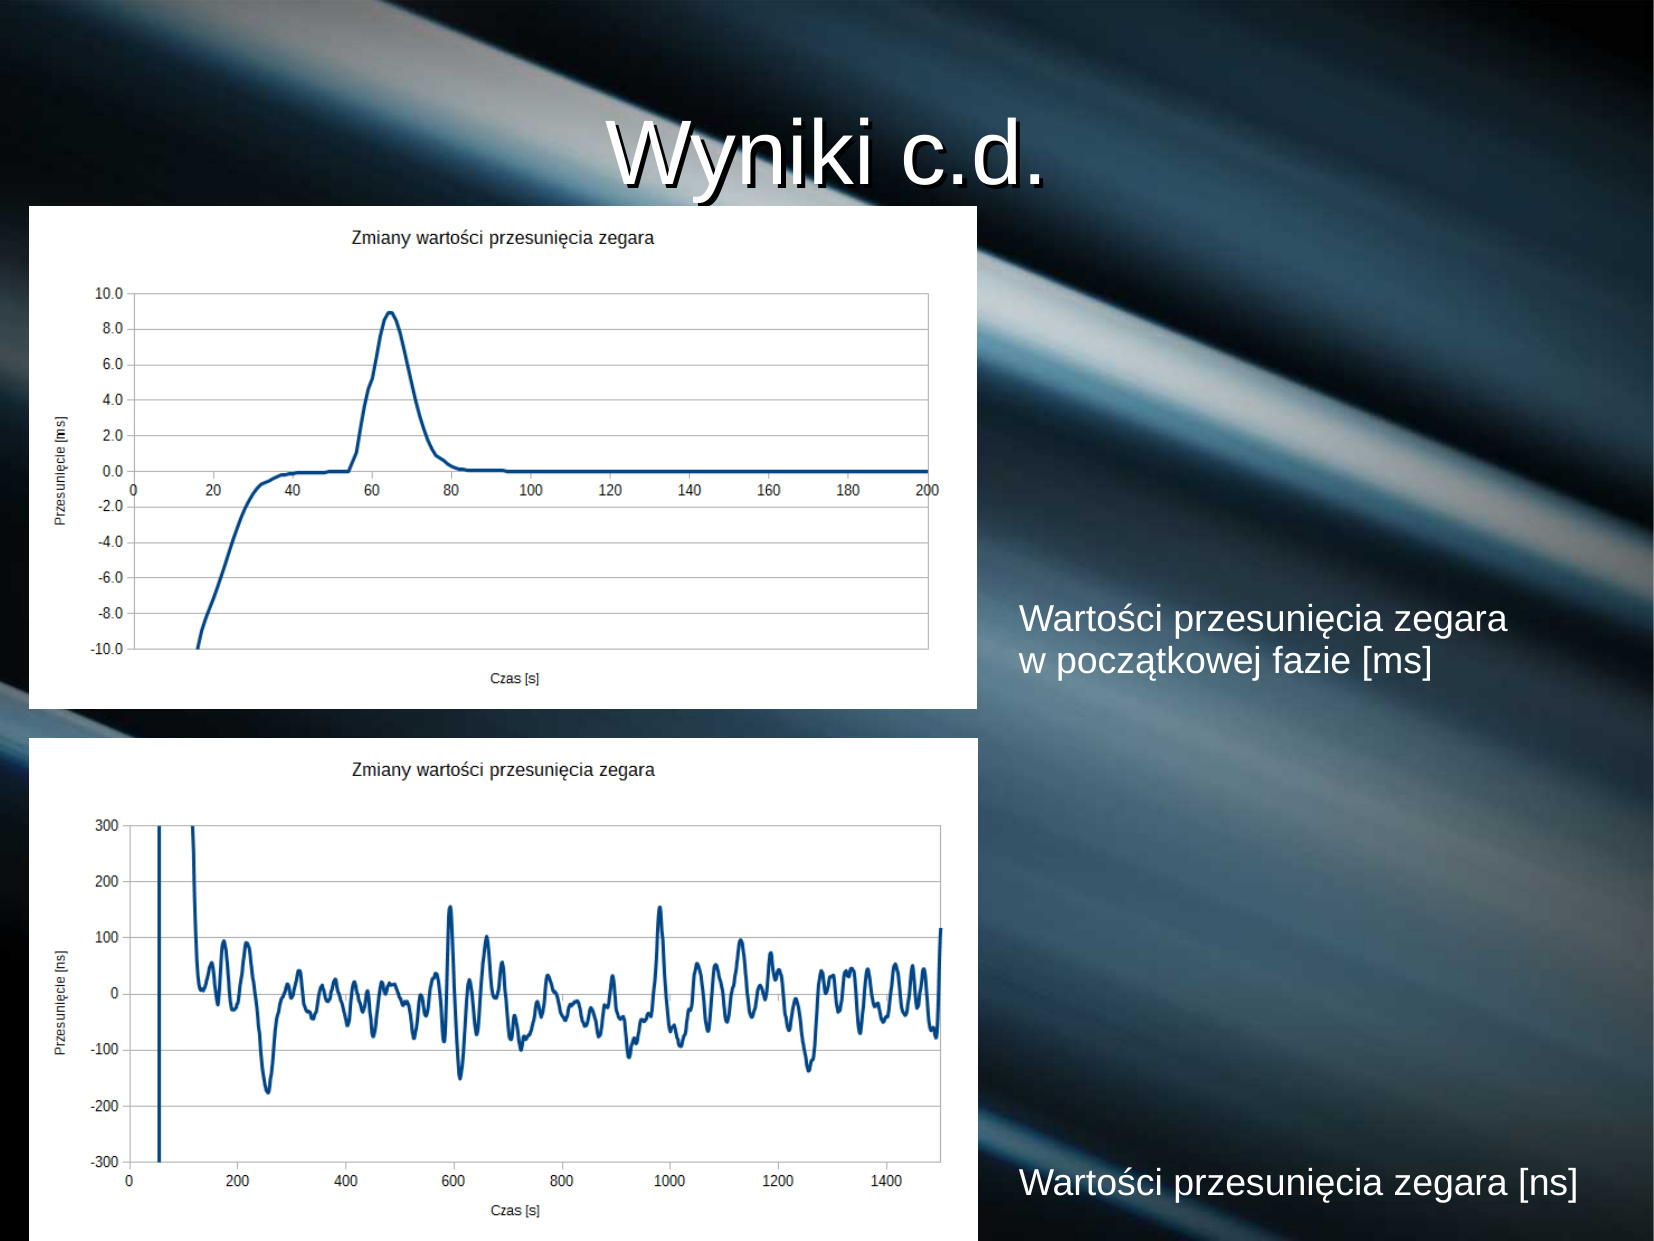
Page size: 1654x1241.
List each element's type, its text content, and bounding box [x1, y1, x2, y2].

picture [0, 0, 1654, 1241]
text_box Wartości przesunięcia zegara w początkowej fazie [ms] [1003, 590, 1536, 690]
text_box Wartości przesunięcia zegara [ns] [1003, 1153, 1594, 1211]
title Wyniki c.d. [82, 49, 1571, 257]
